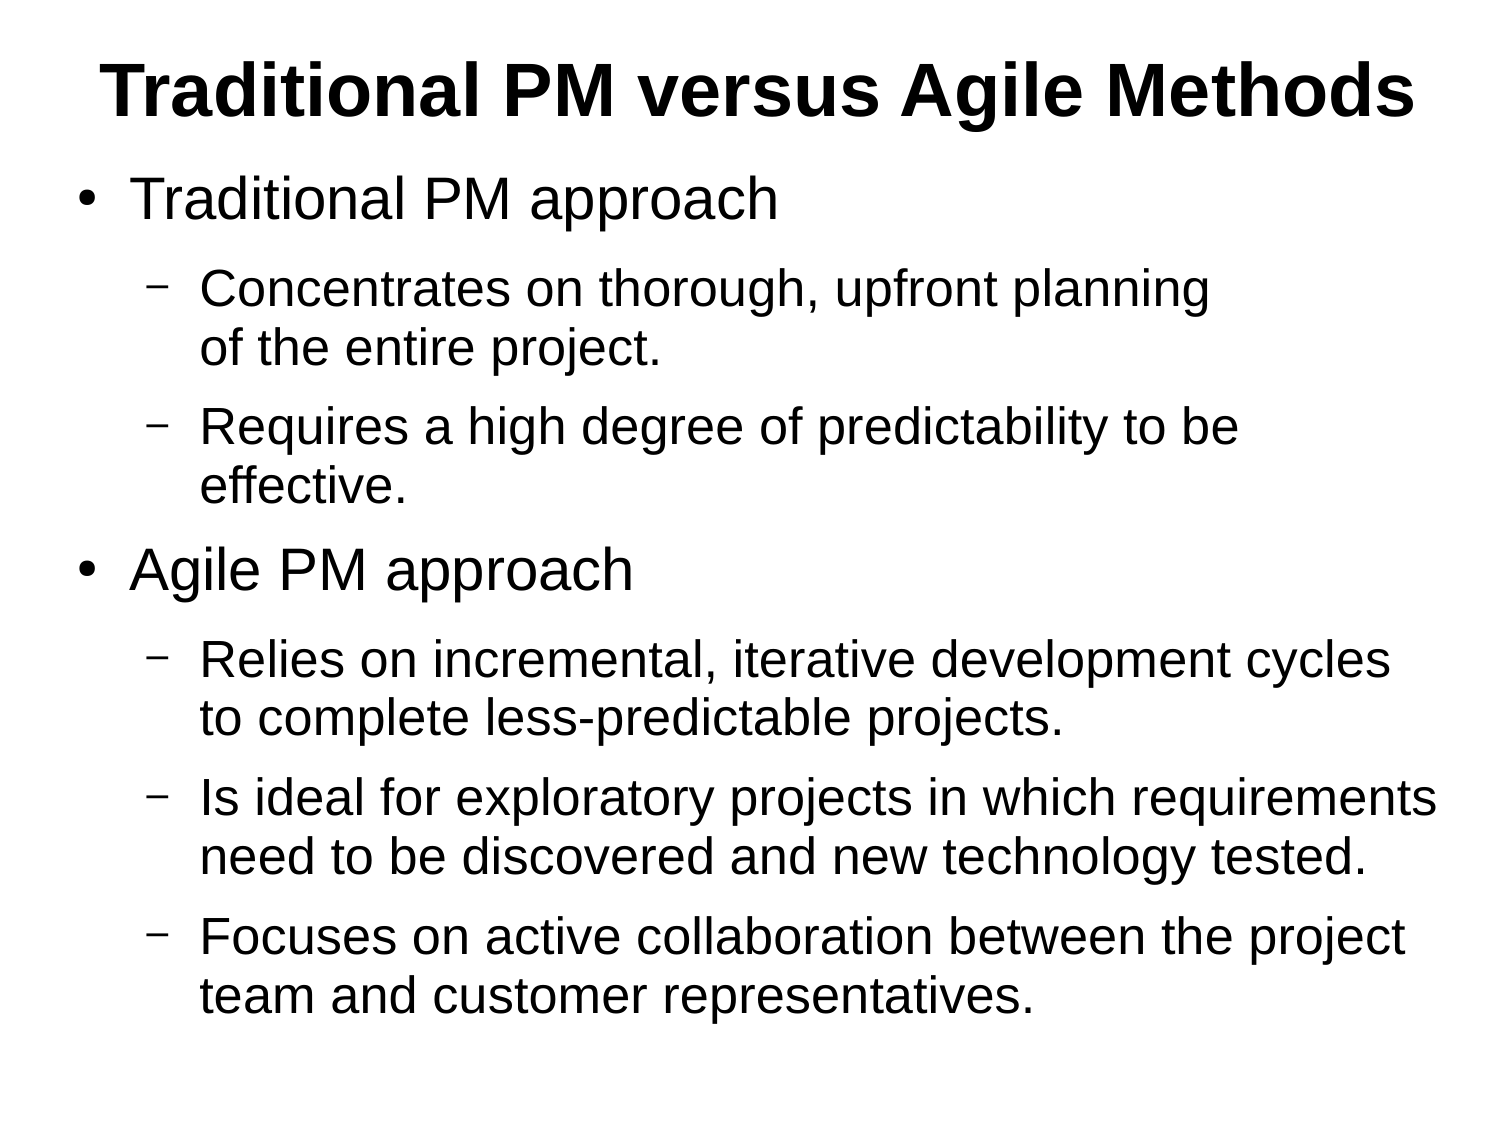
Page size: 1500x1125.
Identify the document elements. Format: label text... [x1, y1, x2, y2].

title Traditional PM versus Agile Methods [70, 47, 1421, 133]
list Traditional PM approach Concentrates on thorough, upfront planning of the entire project. Requires a high degree of predictability to be effective. Agile PM approach Relies on incremental, iterative development cycles to complete less-predictable projects. Is ideal for exploratory projects in which requirements need to be discovered and new technology tested. Focuses on active collaboration between the project team and customer representatives. [59, 165, 1453, 1087]
